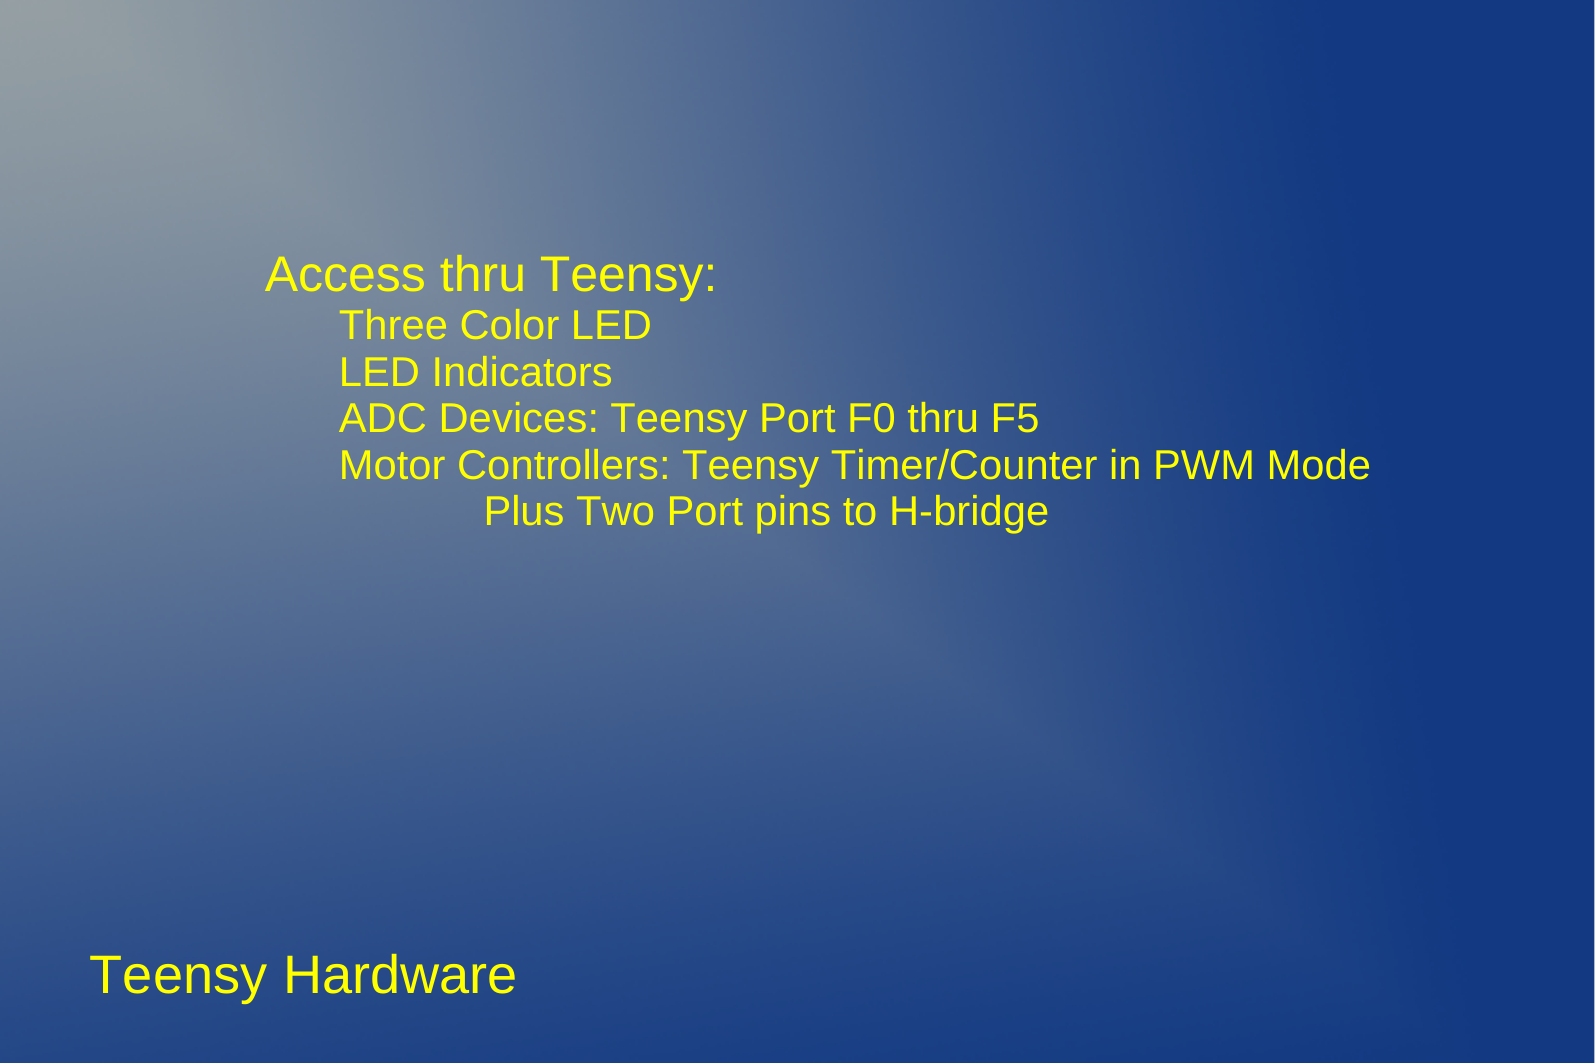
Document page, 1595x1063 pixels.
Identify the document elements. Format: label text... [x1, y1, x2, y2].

text_box Teensy Hardware [75, 937, 534, 1013]
text_box Access thru Teensy: Three Color LED LED Indicators ADC Devices: Teensy Port F0 thru F5 Motor Controllers: Teensy Timer/Counter in PWM Mode Plus Two Port pins to H-bridge [250, 238, 1387, 544]
picture [0, 0, 1595, 1063]
